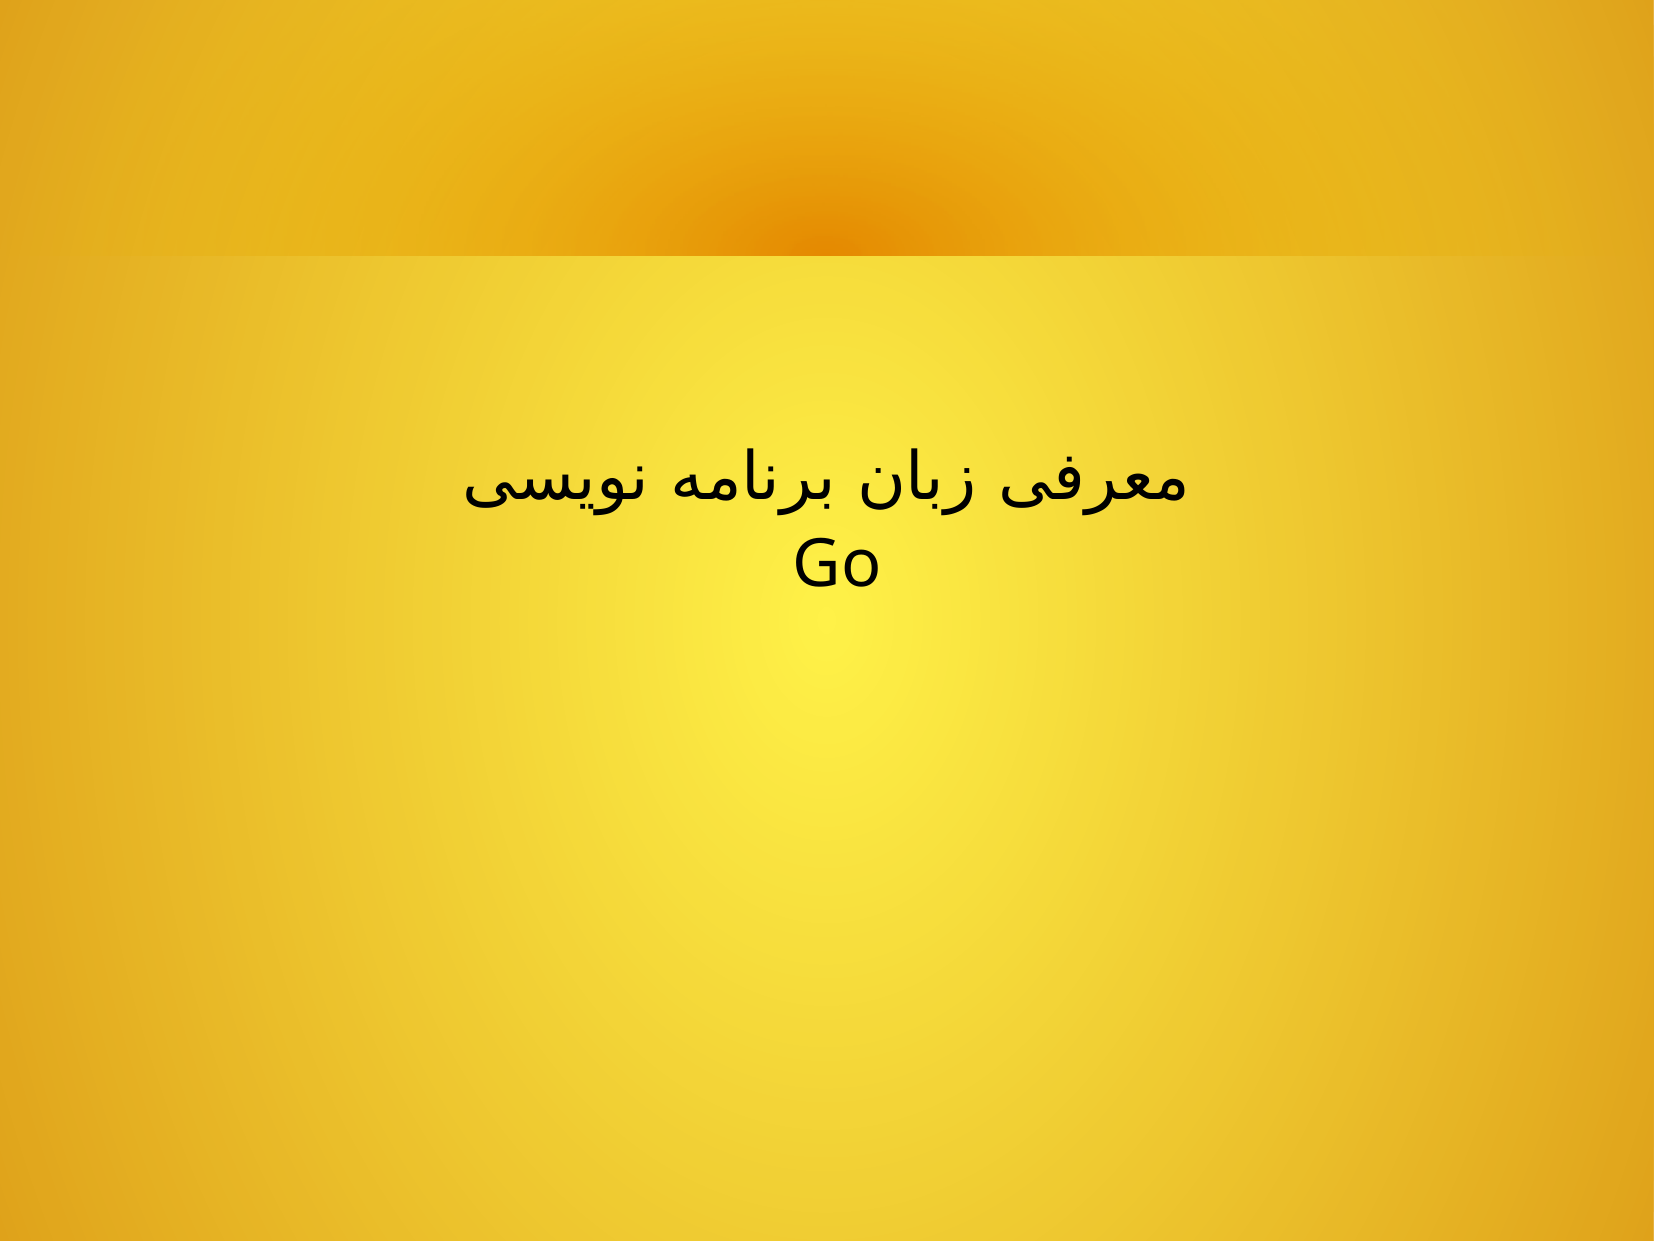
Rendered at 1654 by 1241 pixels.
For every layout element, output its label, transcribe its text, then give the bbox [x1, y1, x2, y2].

subtitle معرفی زبان برنامه نویسی Go [82, 47, 1571, 997]
